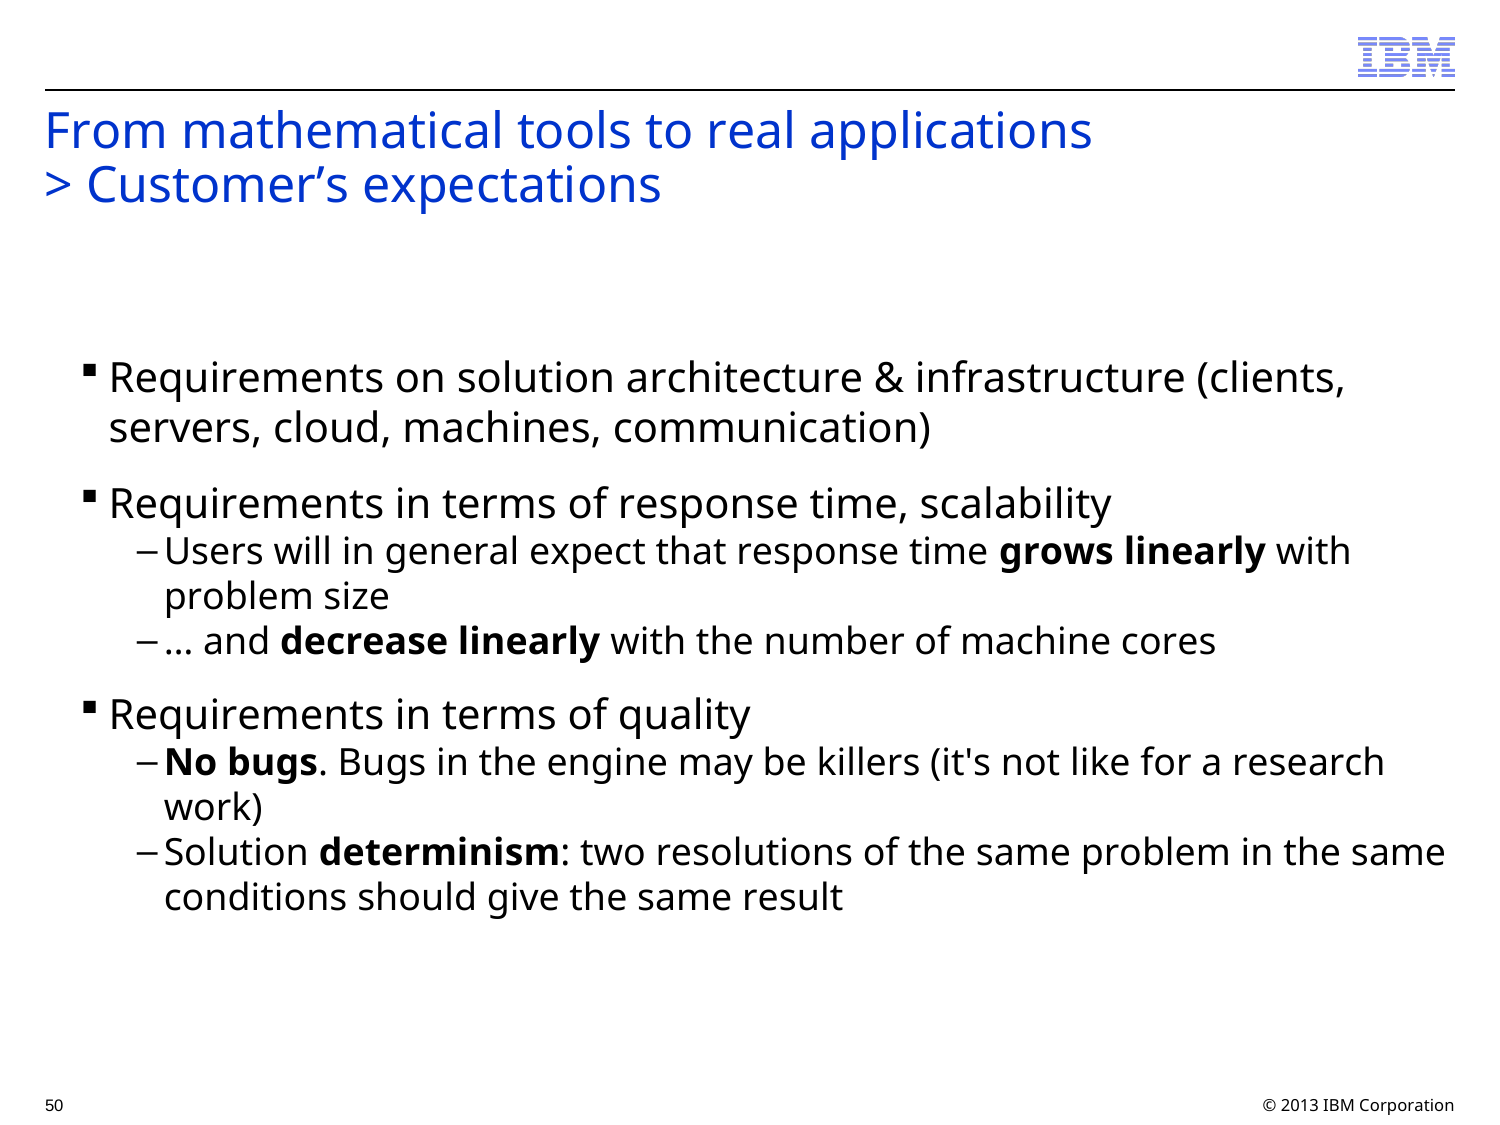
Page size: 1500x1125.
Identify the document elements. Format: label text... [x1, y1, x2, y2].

text_box Requirements on solution architecture & infrastructure (clients, servers, cloud, machines, communication) Requirements in terms of response time, scalability Users will in general expect that response time grows linearly with problem size … and decrease linearly with the number of machine cores Requirements in terms of quality No bugs. Bugs in the engine may be killers (it's not like for a research work) Solution determinism: two resolutions of the same problem in the same conditions should give the same result [65, 342, 1491, 1035]
picture [1358, 37, 1455, 77]
title From mathematical tools to real applications > Customer’s expectations [29, 97, 1455, 279]
list [29, 307, 1455, 1000]
